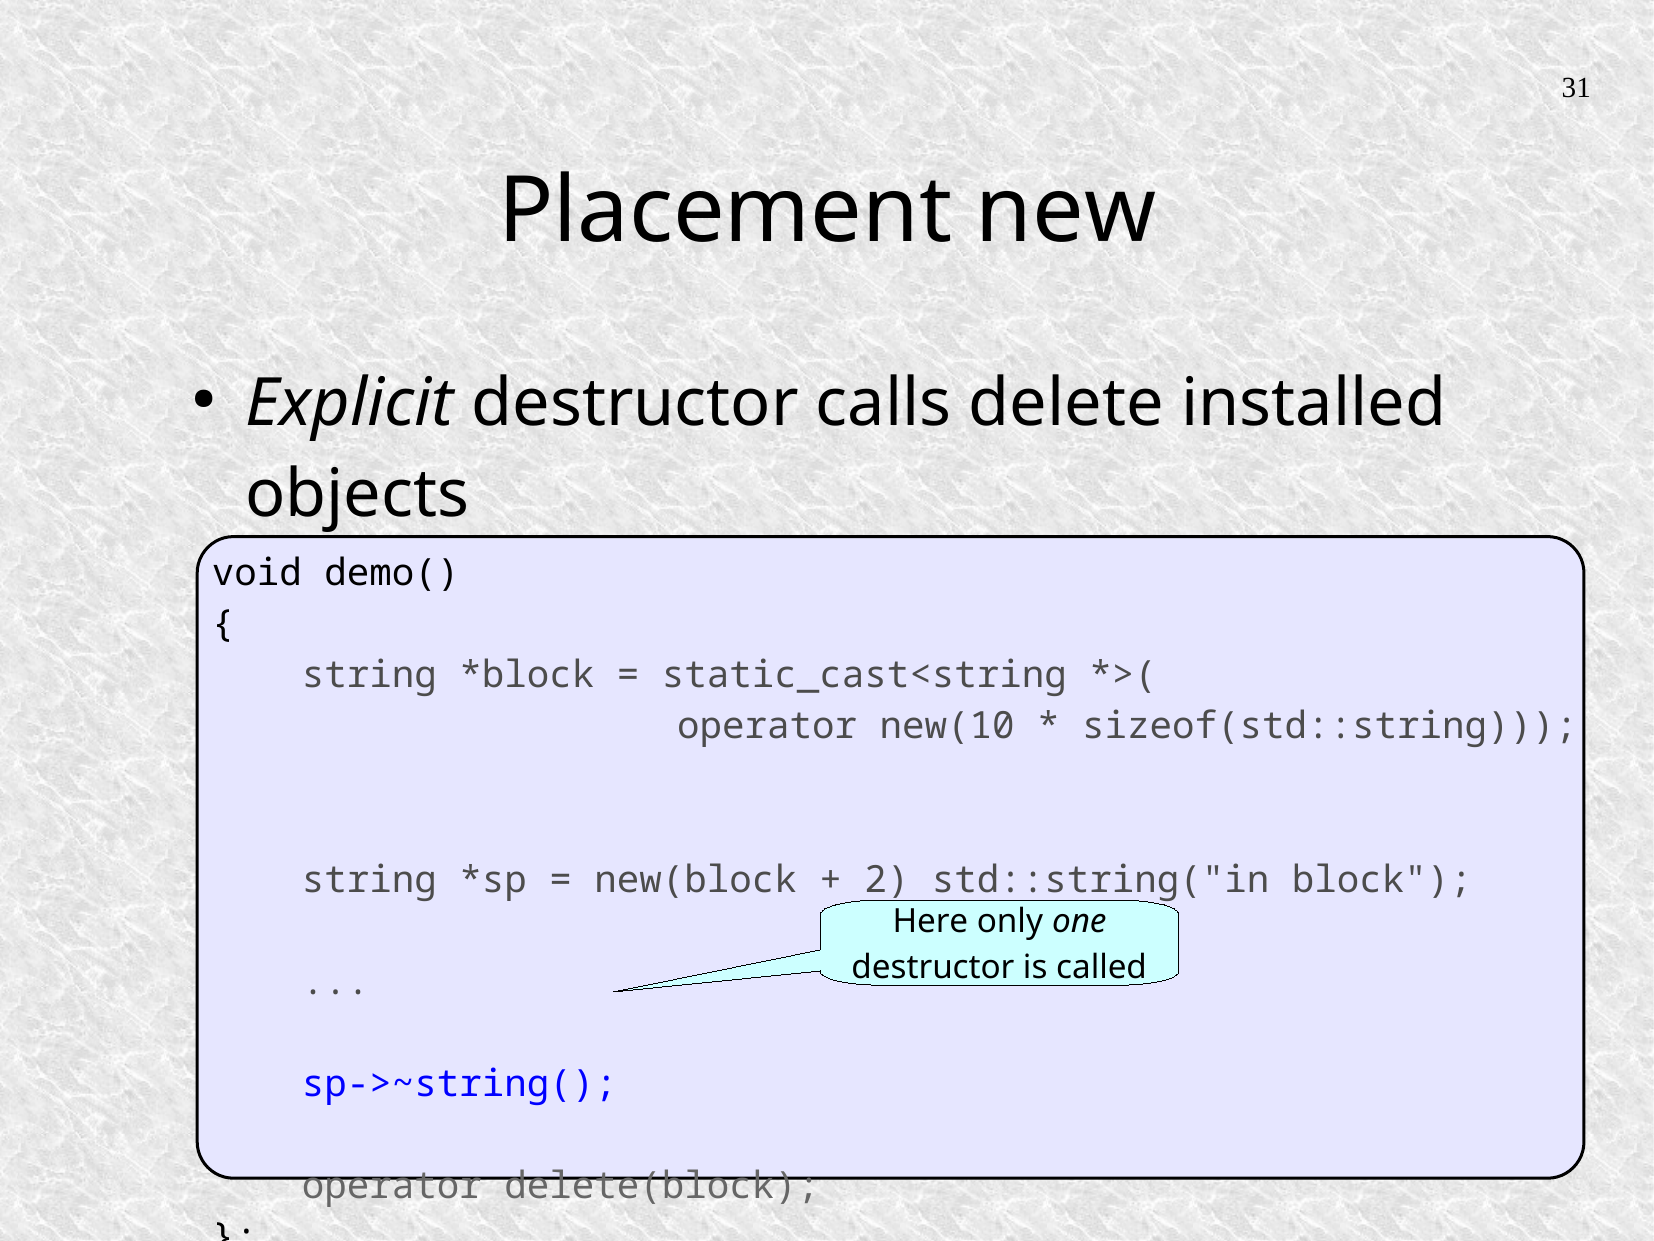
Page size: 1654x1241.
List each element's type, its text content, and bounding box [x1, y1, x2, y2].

picture [0, 0, 1654, 1241]
text_box [197, 536, 1584, 1179]
title Placement new [121, 102, 1534, 311]
text_box Here only one destructor is called [613, 900, 1179, 992]
text_box void demo() { string *block = static_cast<string *>( operator new(10 * sizeof(std::string))); string *sp = new(block + 2) std::string("in block"); ... sp->~string(); operator delete(block); }; [211, 545, 1578, 1156]
list Explicit destructor calls delete installed objects [174, 354, 1587, 1119]
